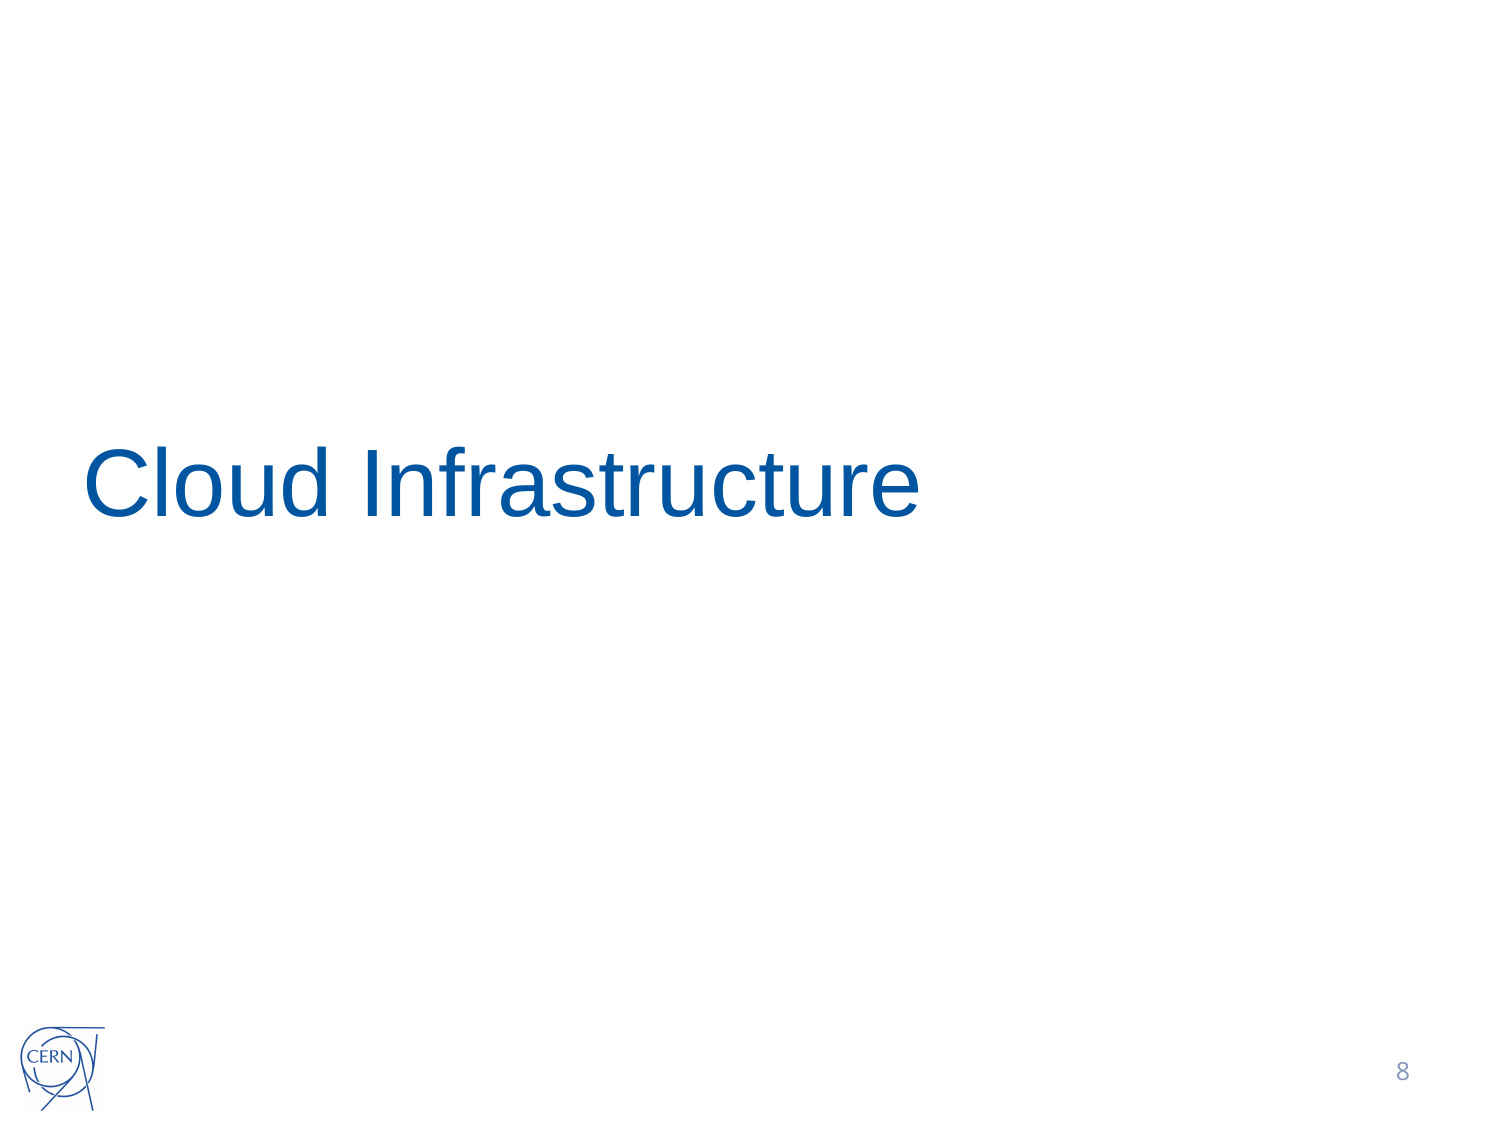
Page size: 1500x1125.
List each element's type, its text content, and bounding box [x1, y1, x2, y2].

picture [18, 1025, 106, 1112]
title Cloud Infrastructure [75, 401, 1425, 556]
slide_number <number> [1342, 1042, 1425, 1103]
